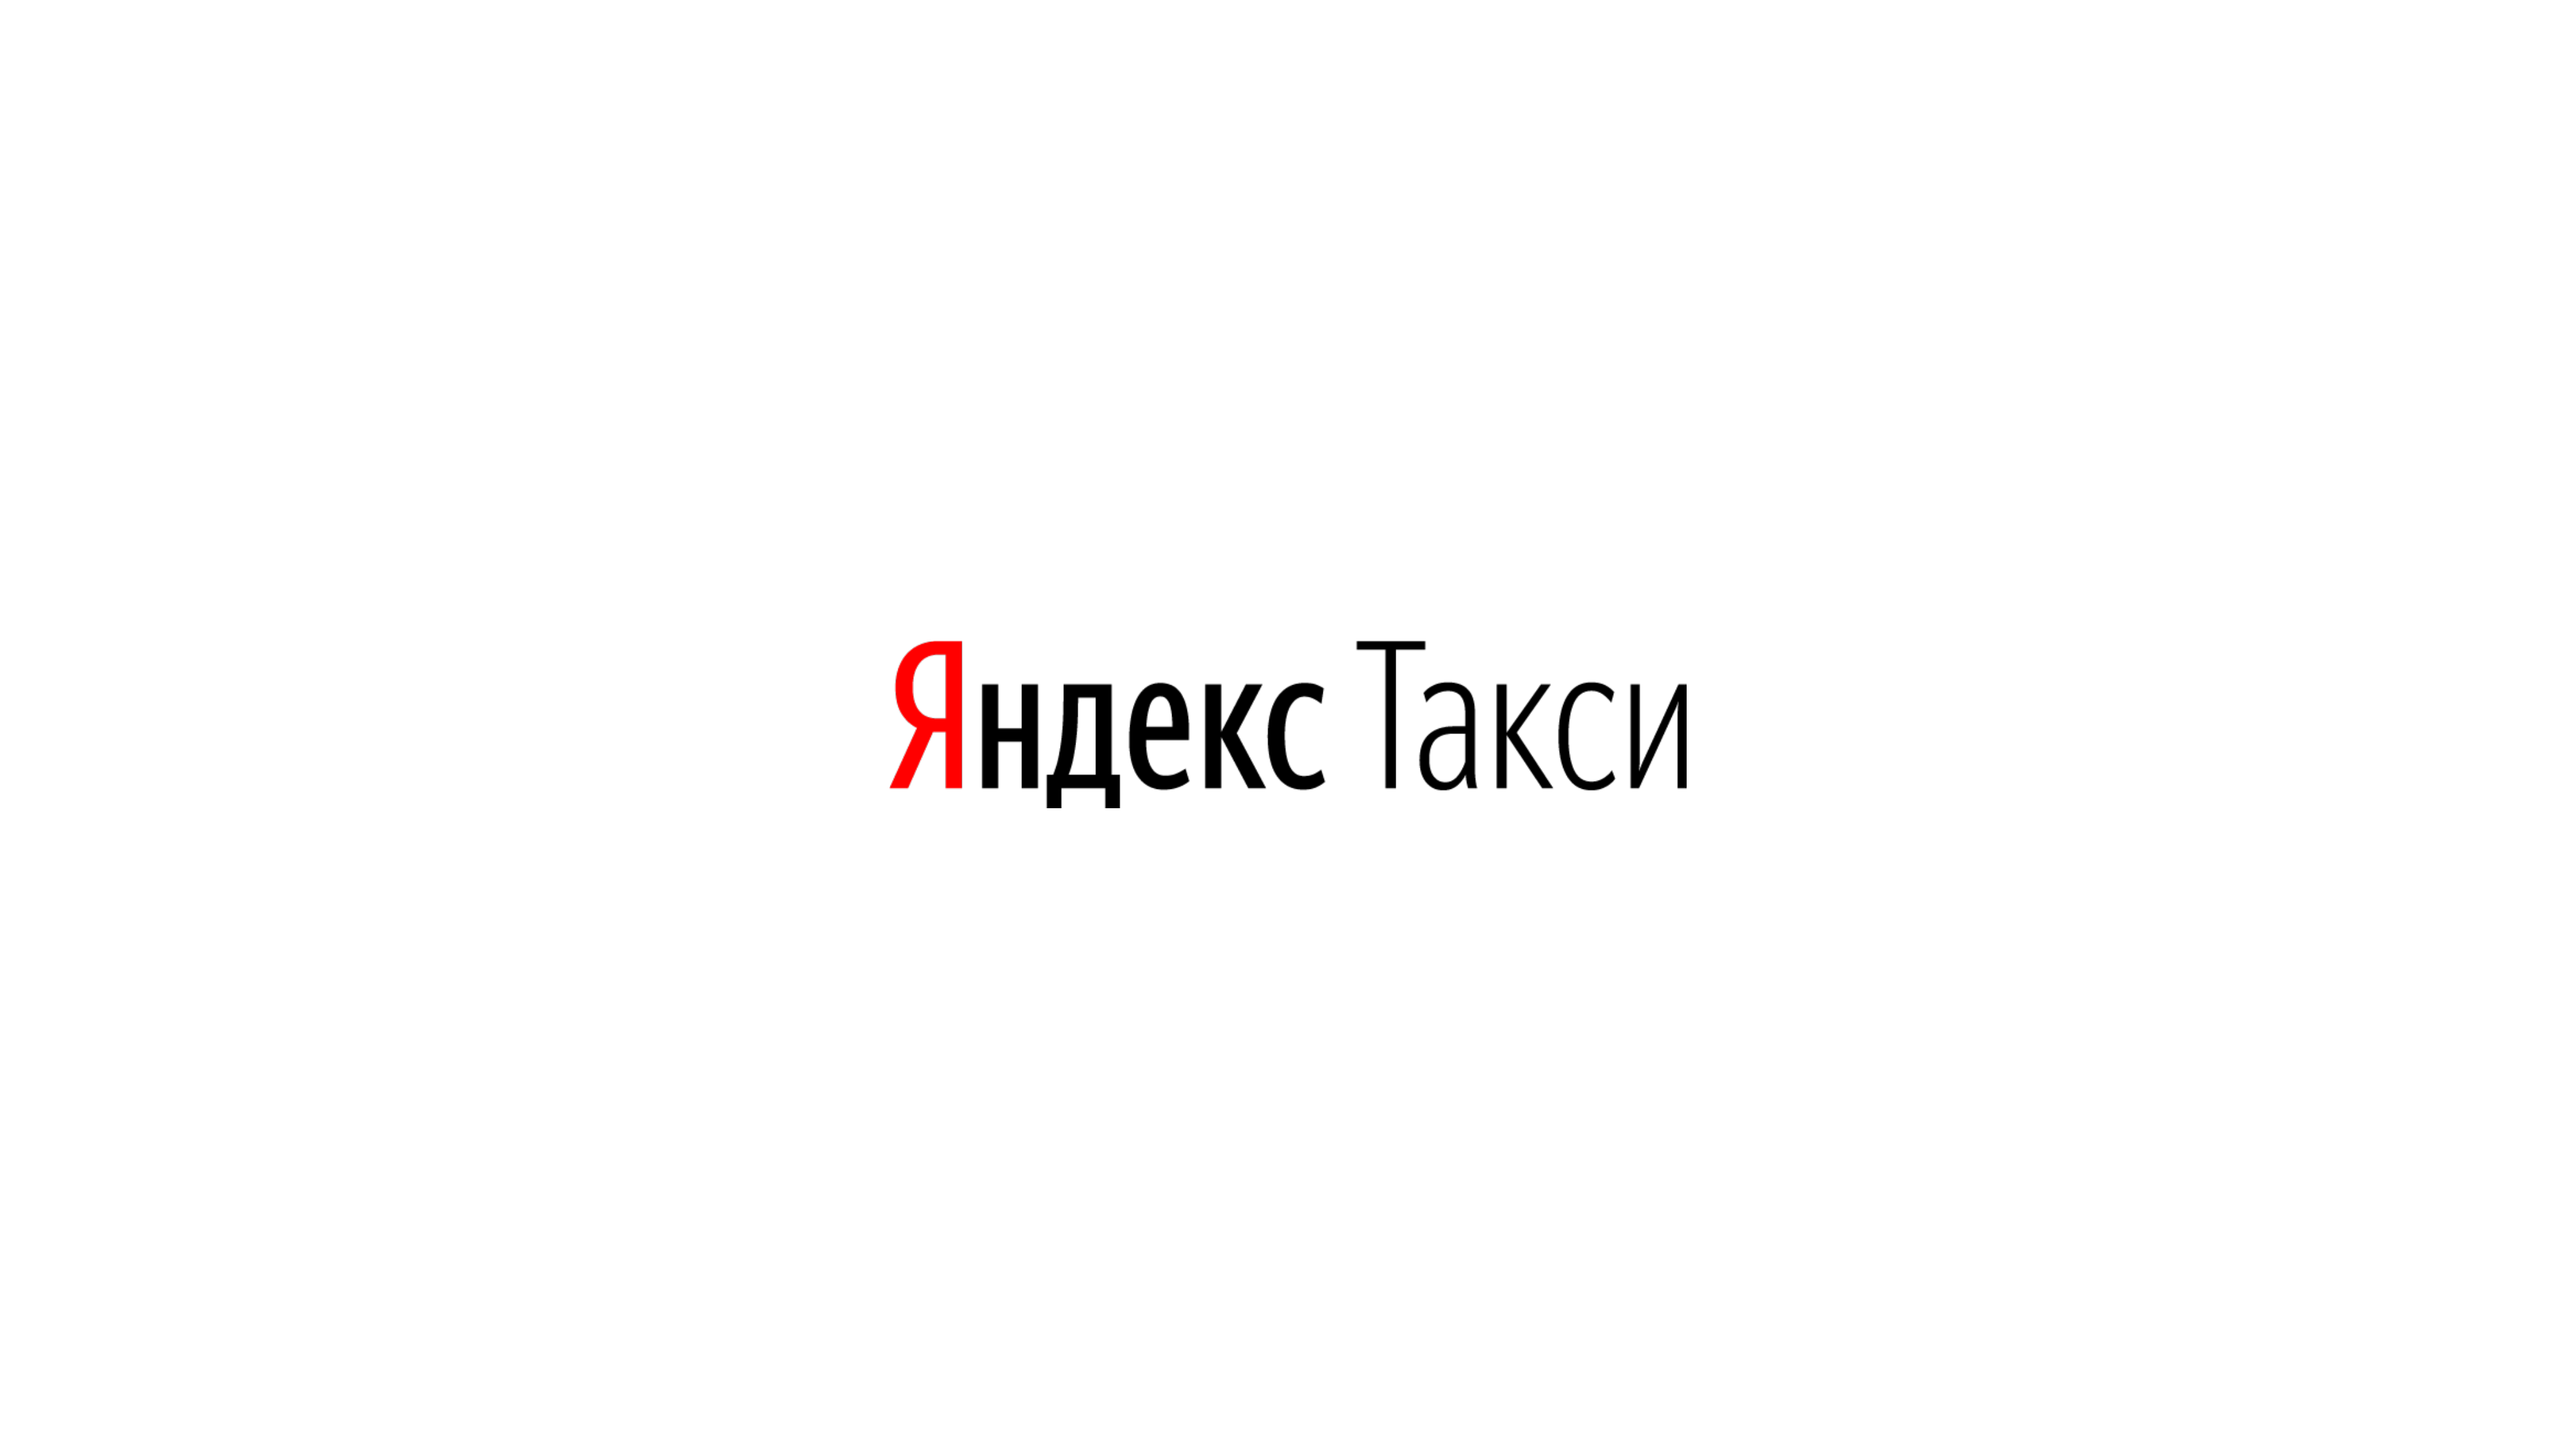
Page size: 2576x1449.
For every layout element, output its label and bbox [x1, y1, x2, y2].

picture [889, 641, 1687, 808]
